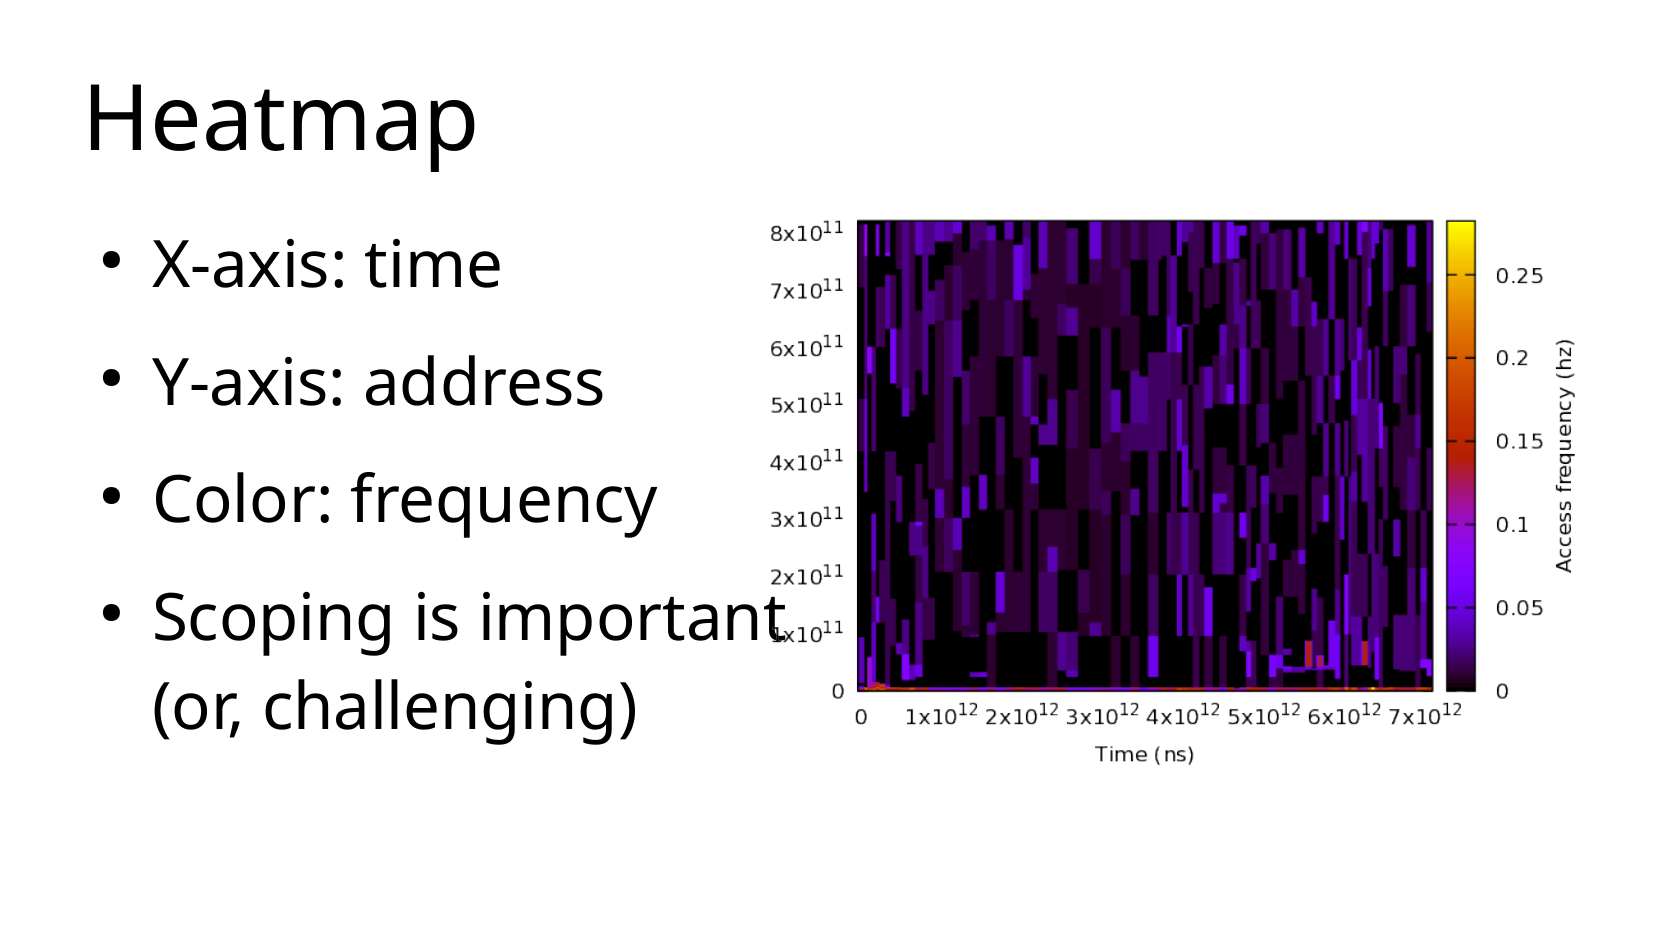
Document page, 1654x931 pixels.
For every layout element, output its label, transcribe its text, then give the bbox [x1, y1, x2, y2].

picture [761, 195, 1654, 772]
title Heatmap [82, 37, 1571, 193]
list X-axis: time Y-axis: address Color: frequency Scoping is important (or, challenging) [82, 217, 761, 758]
